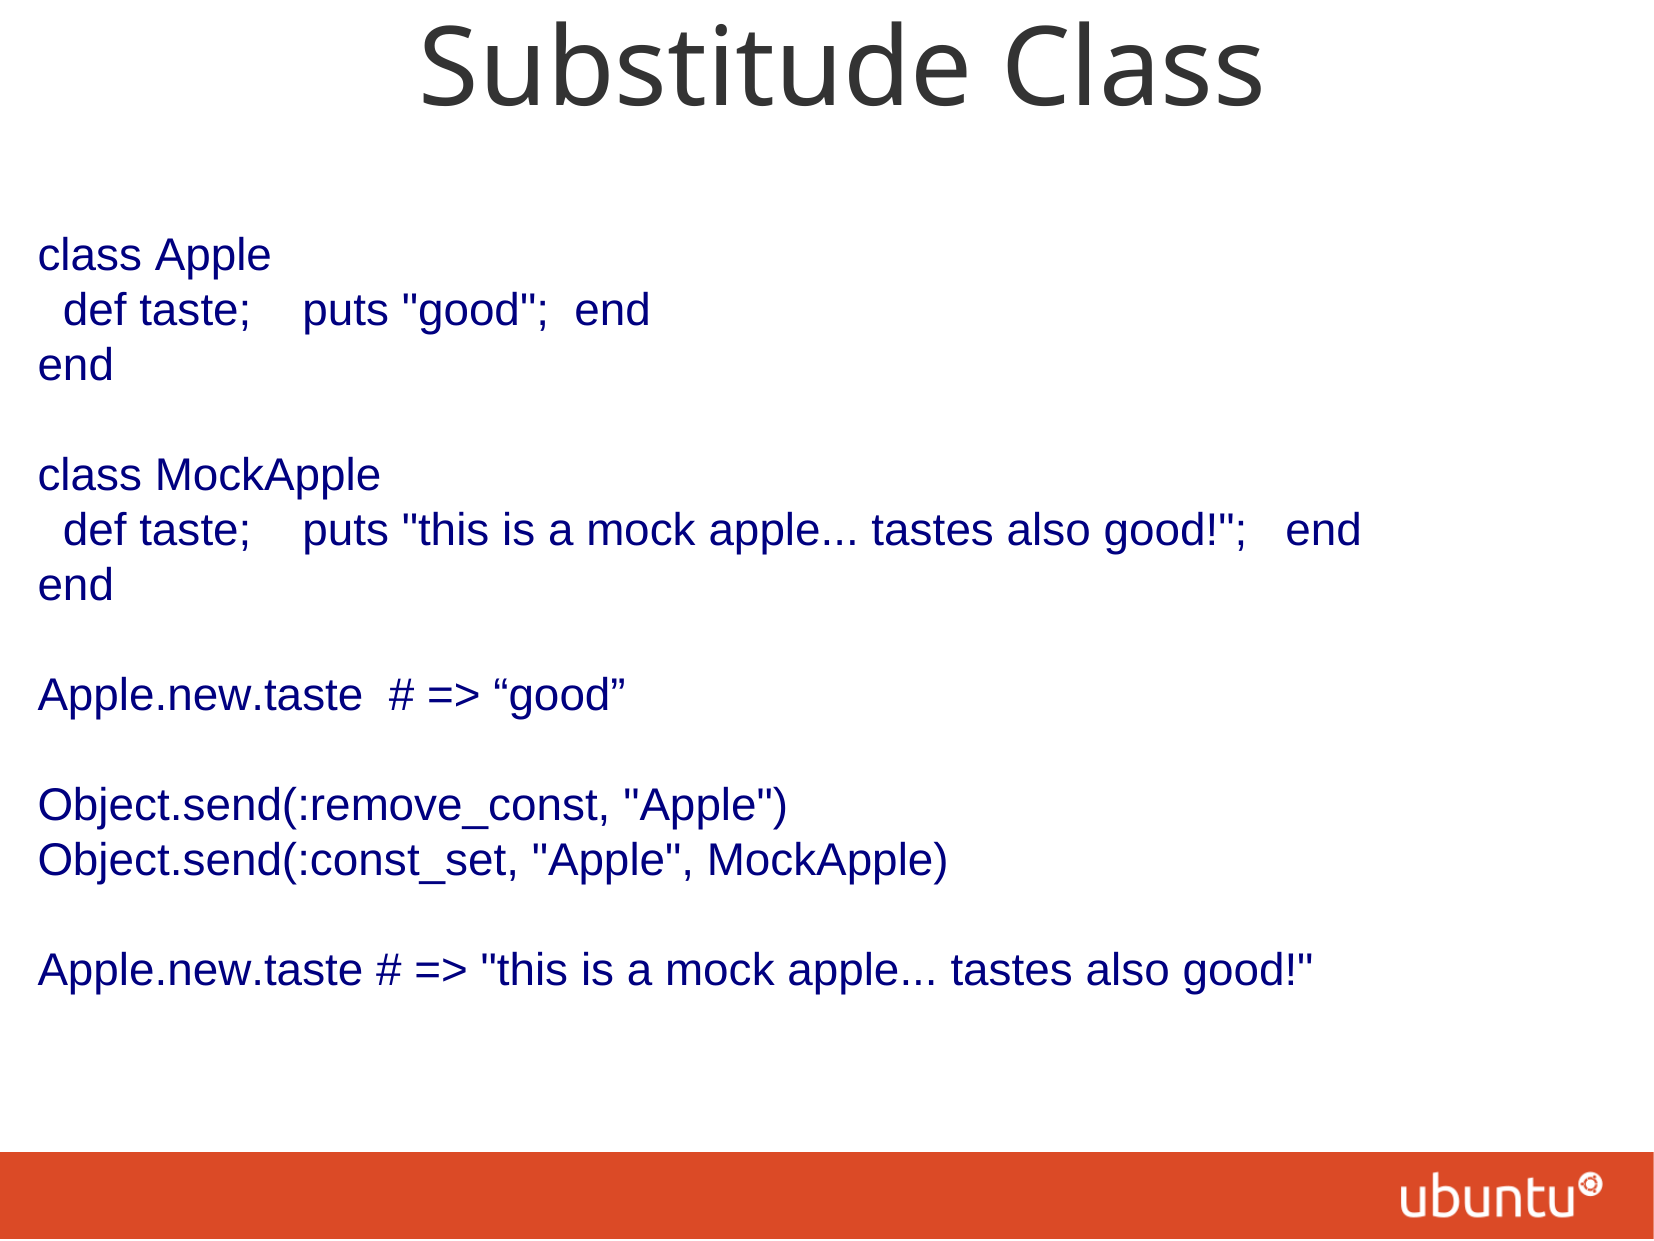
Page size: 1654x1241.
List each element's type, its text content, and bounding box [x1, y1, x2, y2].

subtitle class Apple def taste; puts "good"; end end class MockApple def taste; puts "this is a mock apple... tastes also good!"; end end Apple.new.taste # => “good” Object.send(:remove_const, "Apple") Object.send(:const_set, "Apple", MockApple) Apple.new.taste # => "this is a mock apple... tastes also good!" [37, 149, 1613, 1125]
title Substitude Class [73, 0, 1613, 141]
picture [0, 1152, 1654, 1239]
